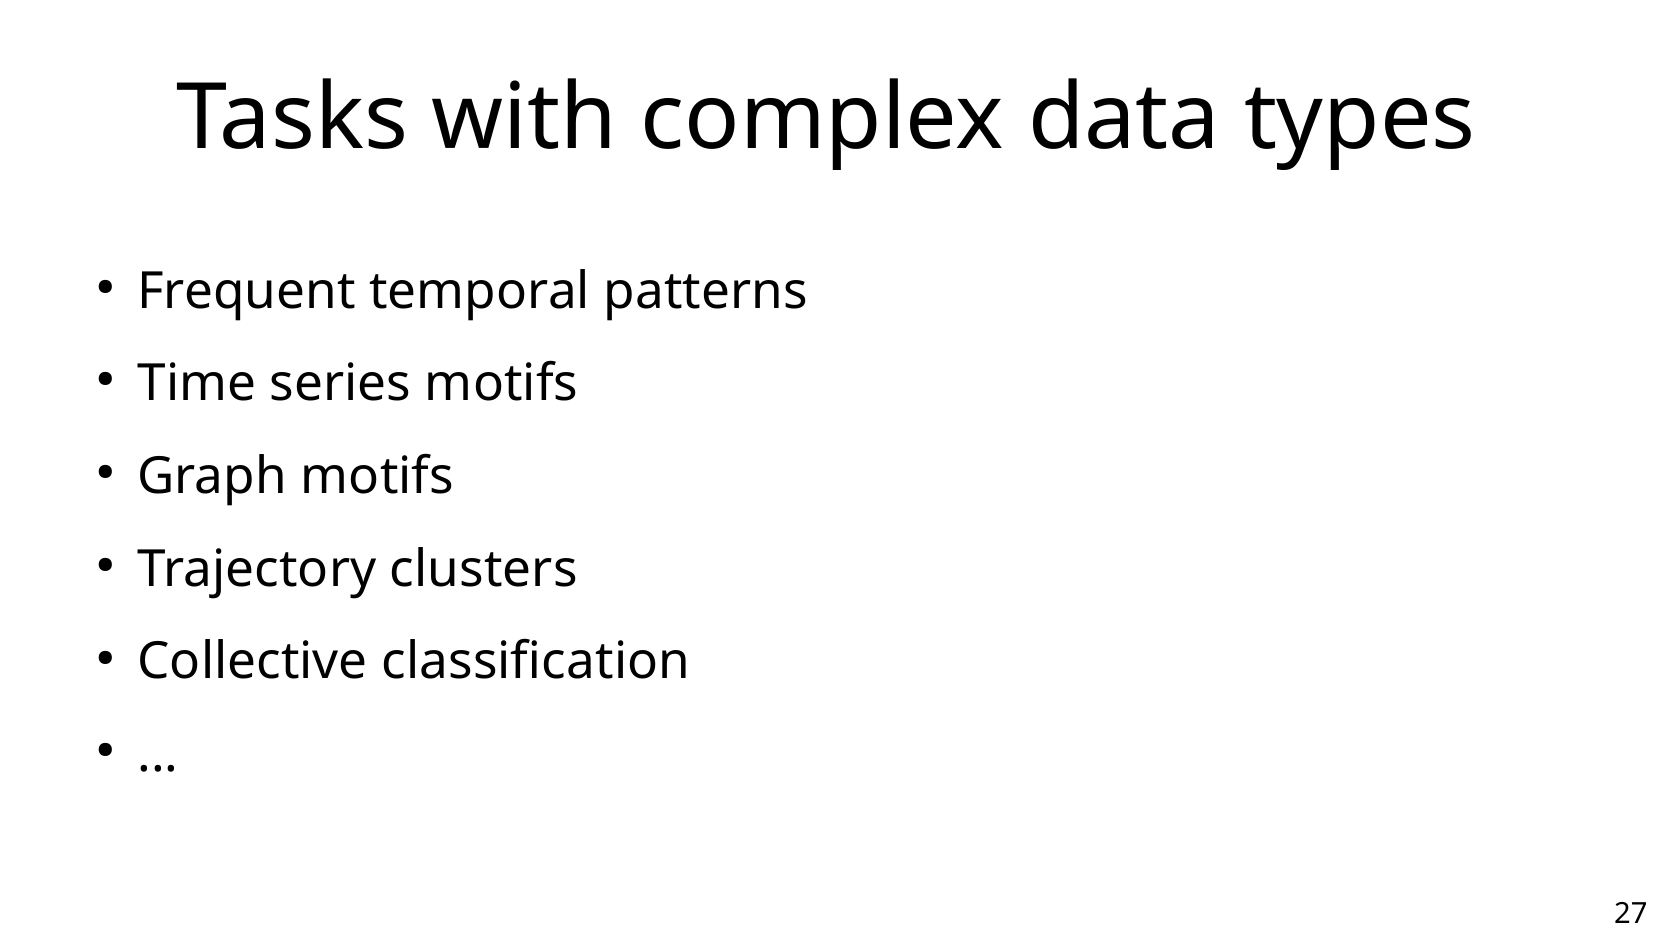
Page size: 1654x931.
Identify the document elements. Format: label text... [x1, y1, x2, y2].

list Frequent temporal patterns Time series motifs Graph motifs Trajectory clusters Collective classification ... [82, 253, 1571, 793]
title Tasks with complex data types [82, 1, 1571, 226]
